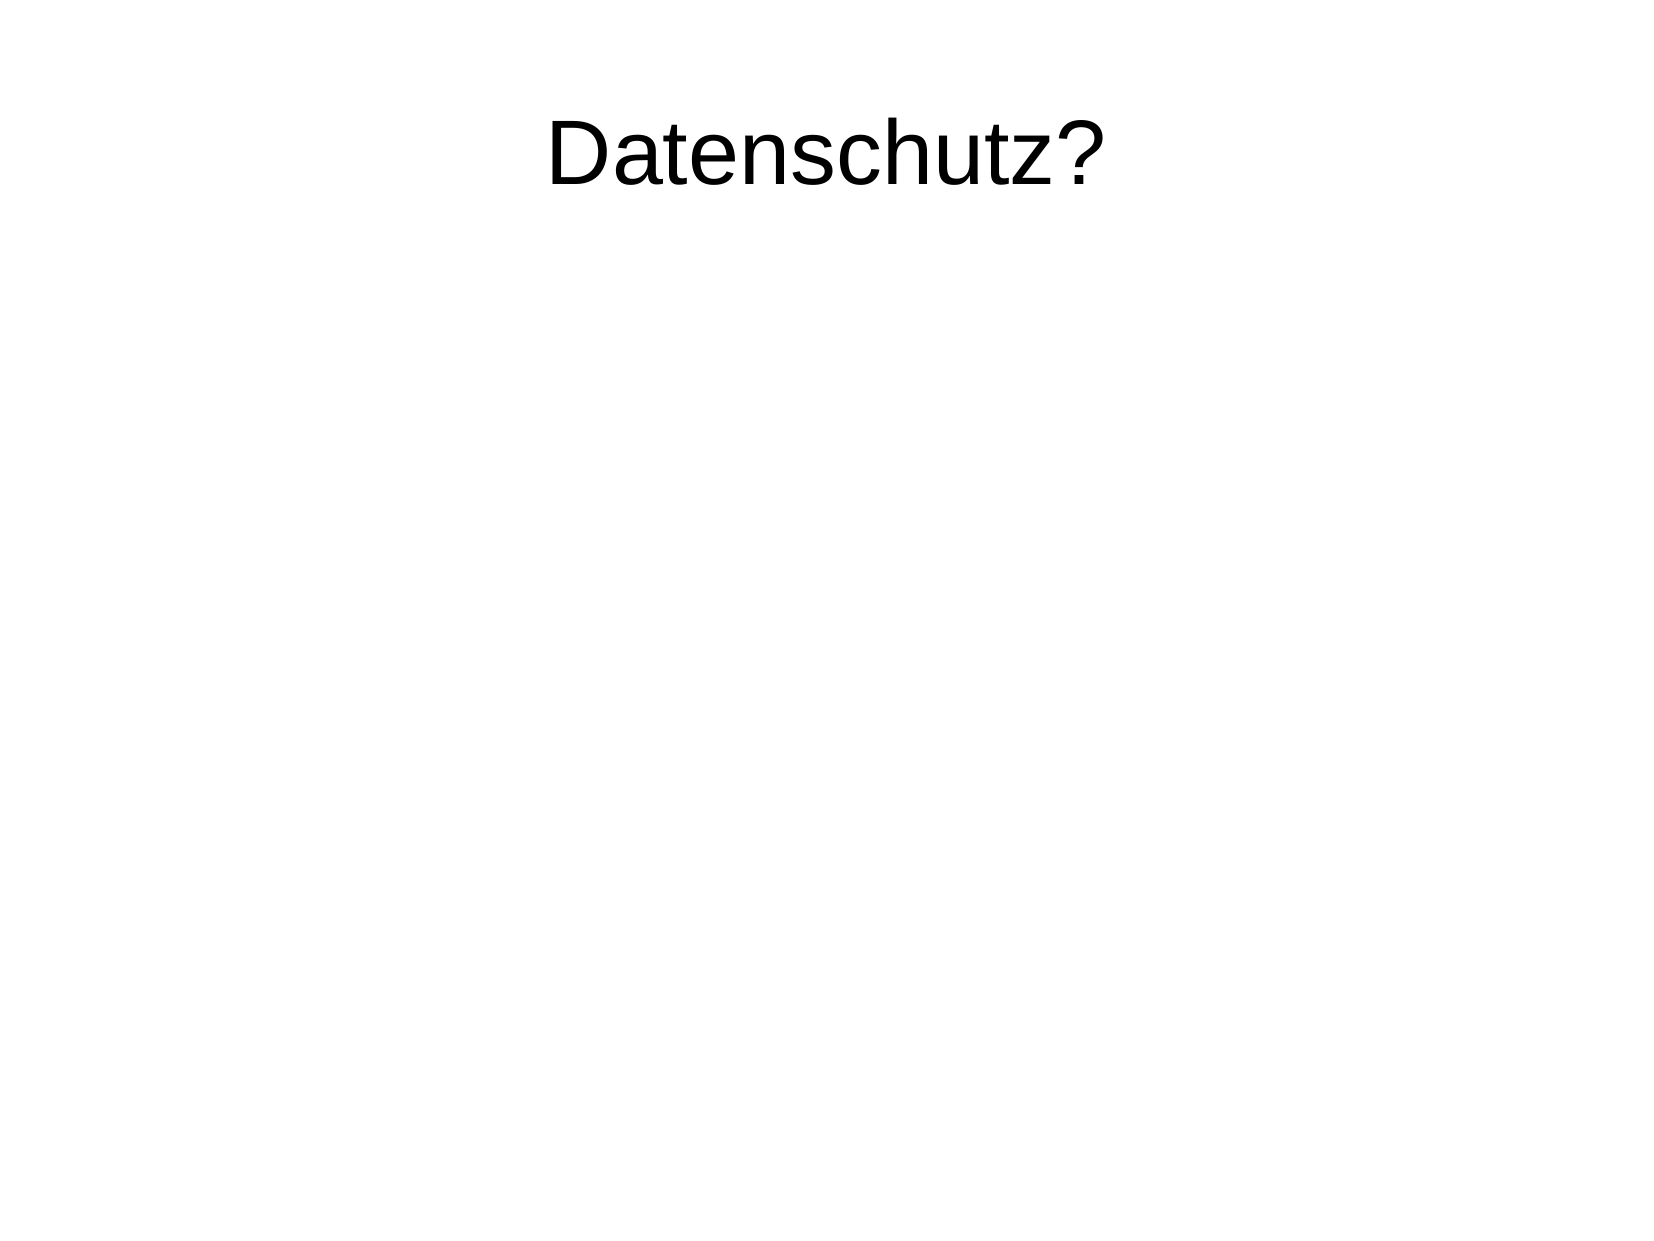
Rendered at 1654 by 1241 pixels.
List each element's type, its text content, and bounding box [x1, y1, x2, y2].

title Datenschutz? [82, 49, 1571, 257]
